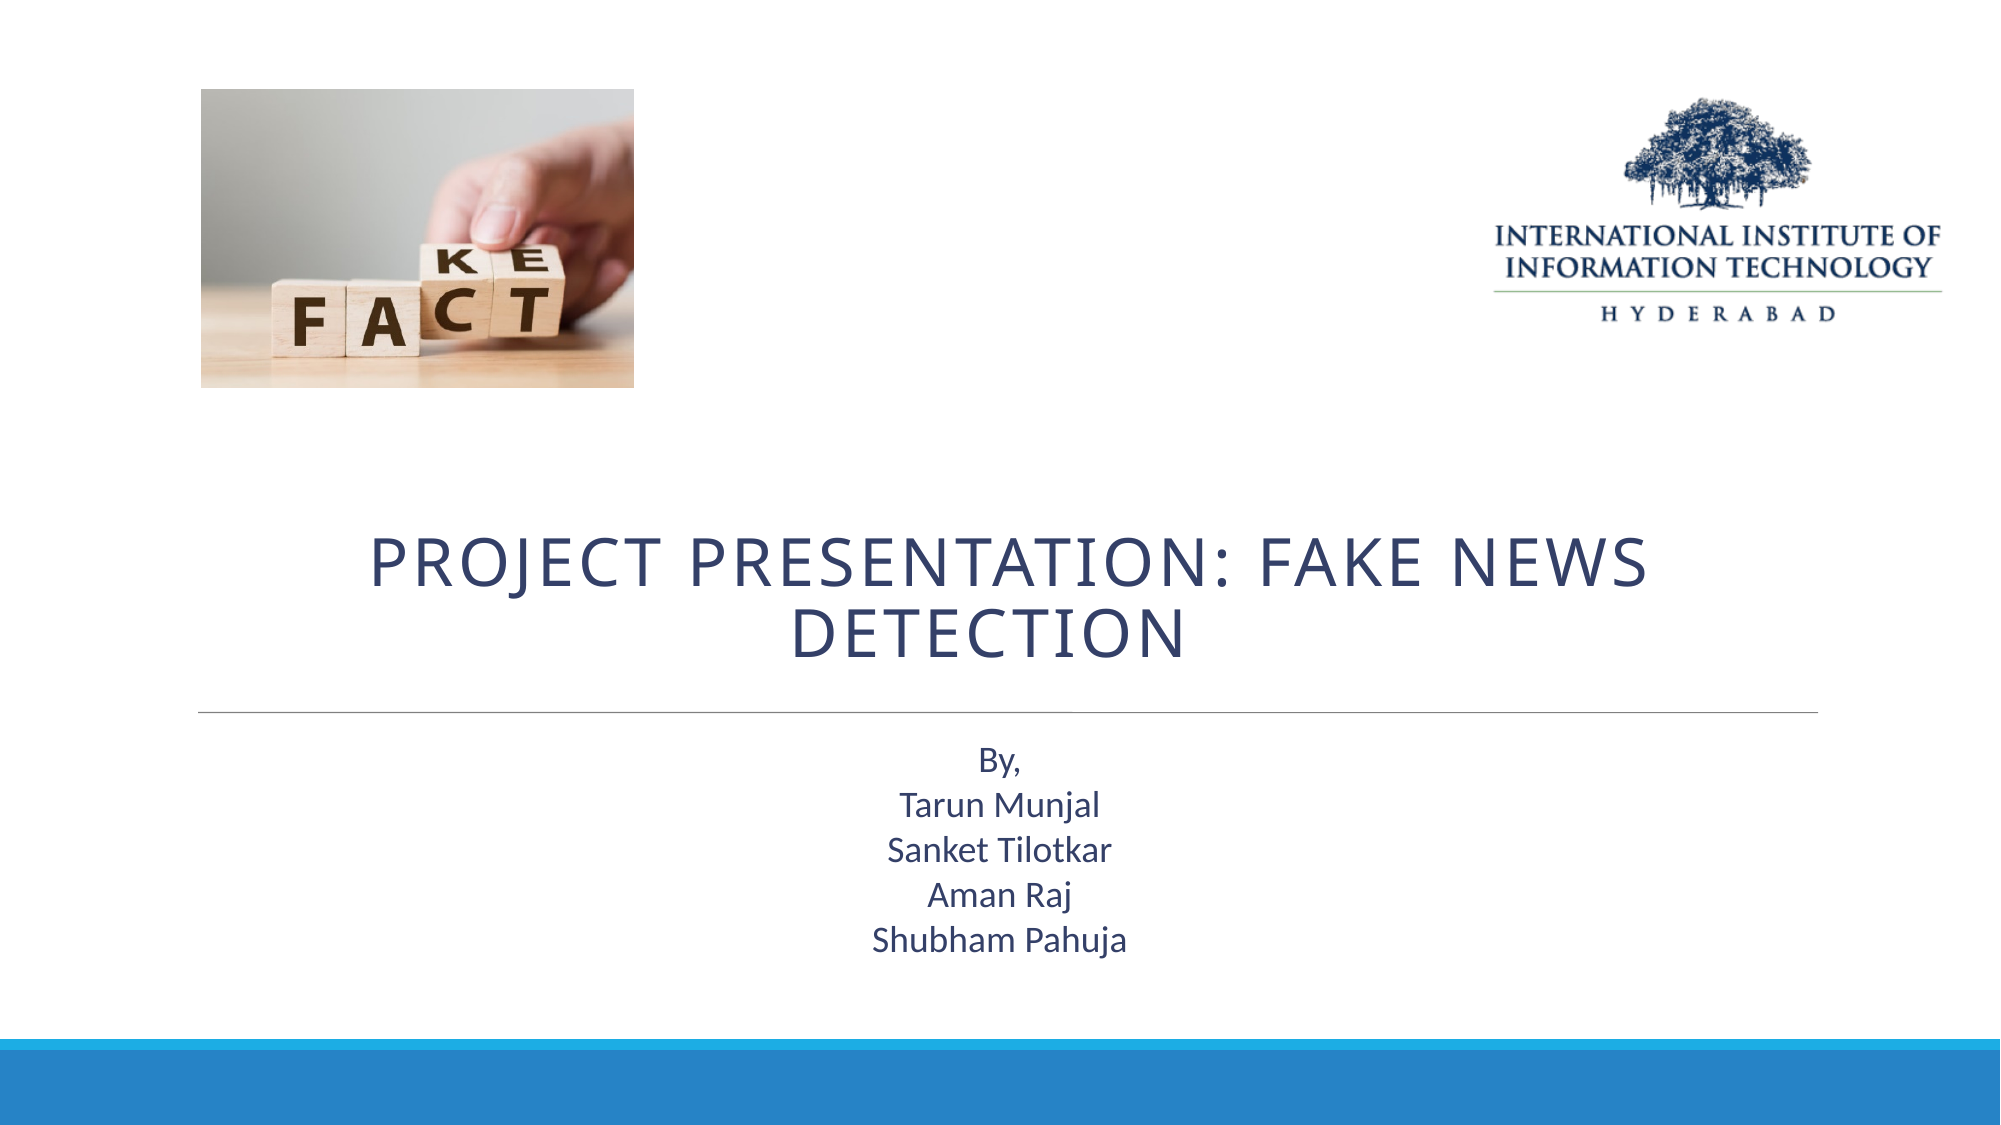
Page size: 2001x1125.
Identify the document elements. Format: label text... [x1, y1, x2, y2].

subtitle Project presentation: Fake news detection [186, 520, 1836, 787]
picture [201, 89, 634, 389]
picture [1485, 89, 1953, 331]
text_box By, Tarun Munjal Sanket Tilotkar Aman Raj Shubham Pahuja [723, 727, 1277, 968]
